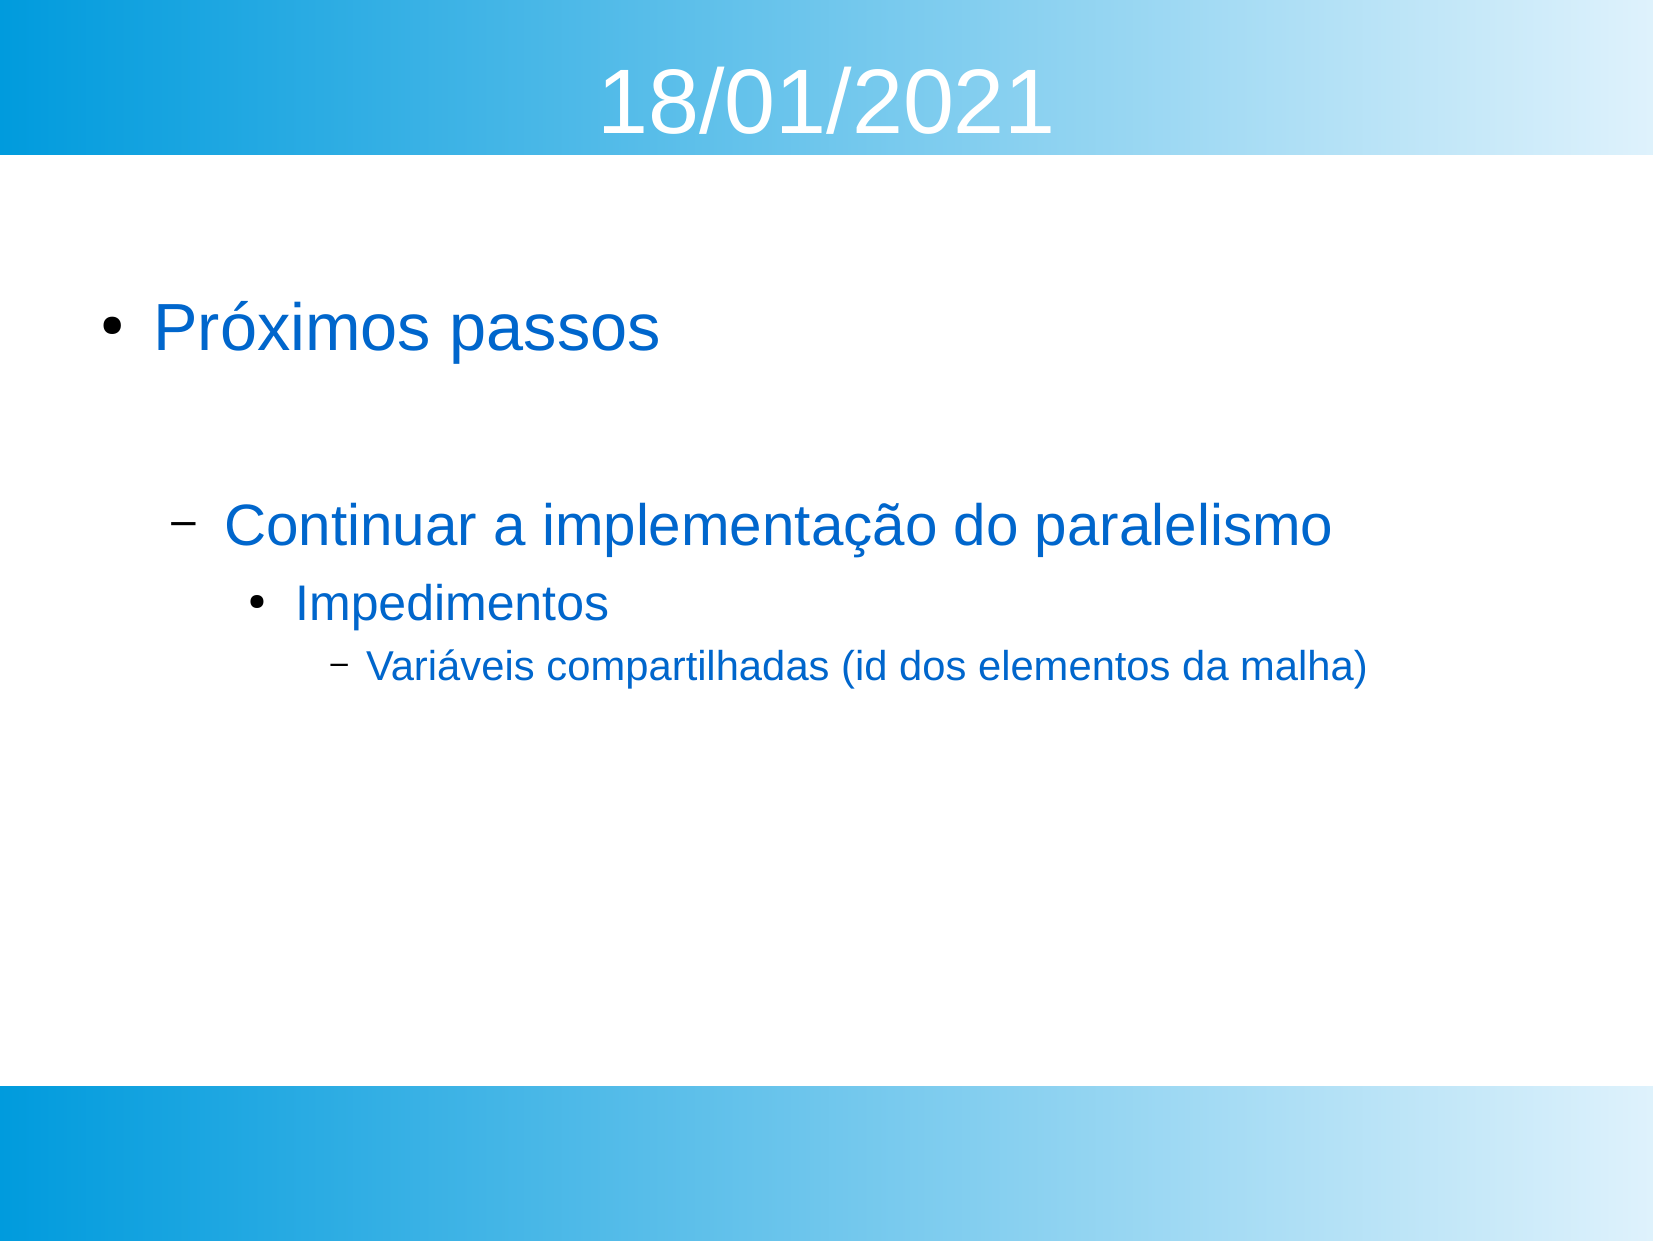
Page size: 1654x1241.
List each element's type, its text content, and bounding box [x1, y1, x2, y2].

list Próximos passos Continuar a implementação do paralelismo Impedimentos Variáveis compartilhadas (id dos elementos da malha) [82, 290, 1571, 1010]
title 18/01/2021 [82, 49, 1571, 155]
